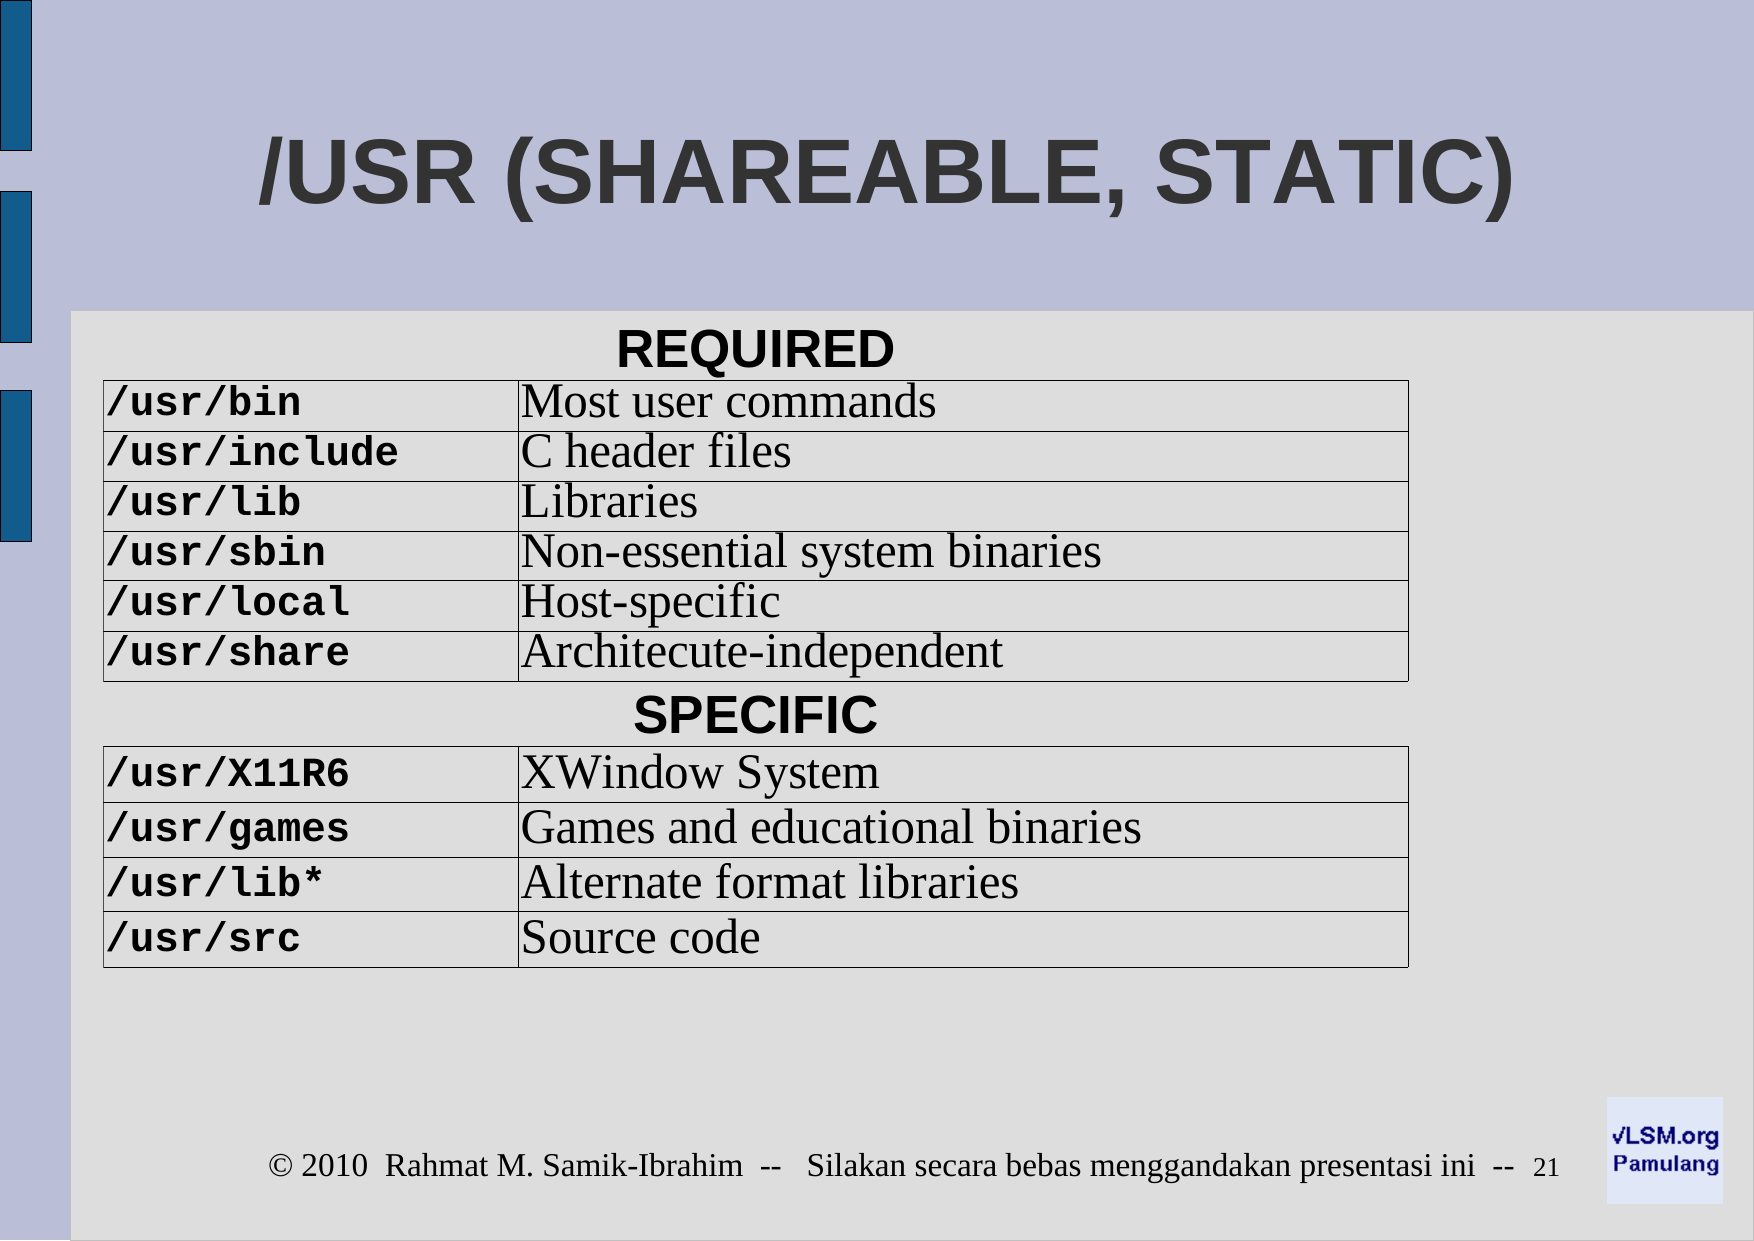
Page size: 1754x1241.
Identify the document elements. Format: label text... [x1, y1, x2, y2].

chart [103, 314, 1754, 1022]
title /USR (SHAREABLE, STATIC) [77, 99, 1700, 244]
picture [1607, 1097, 1723, 1204]
